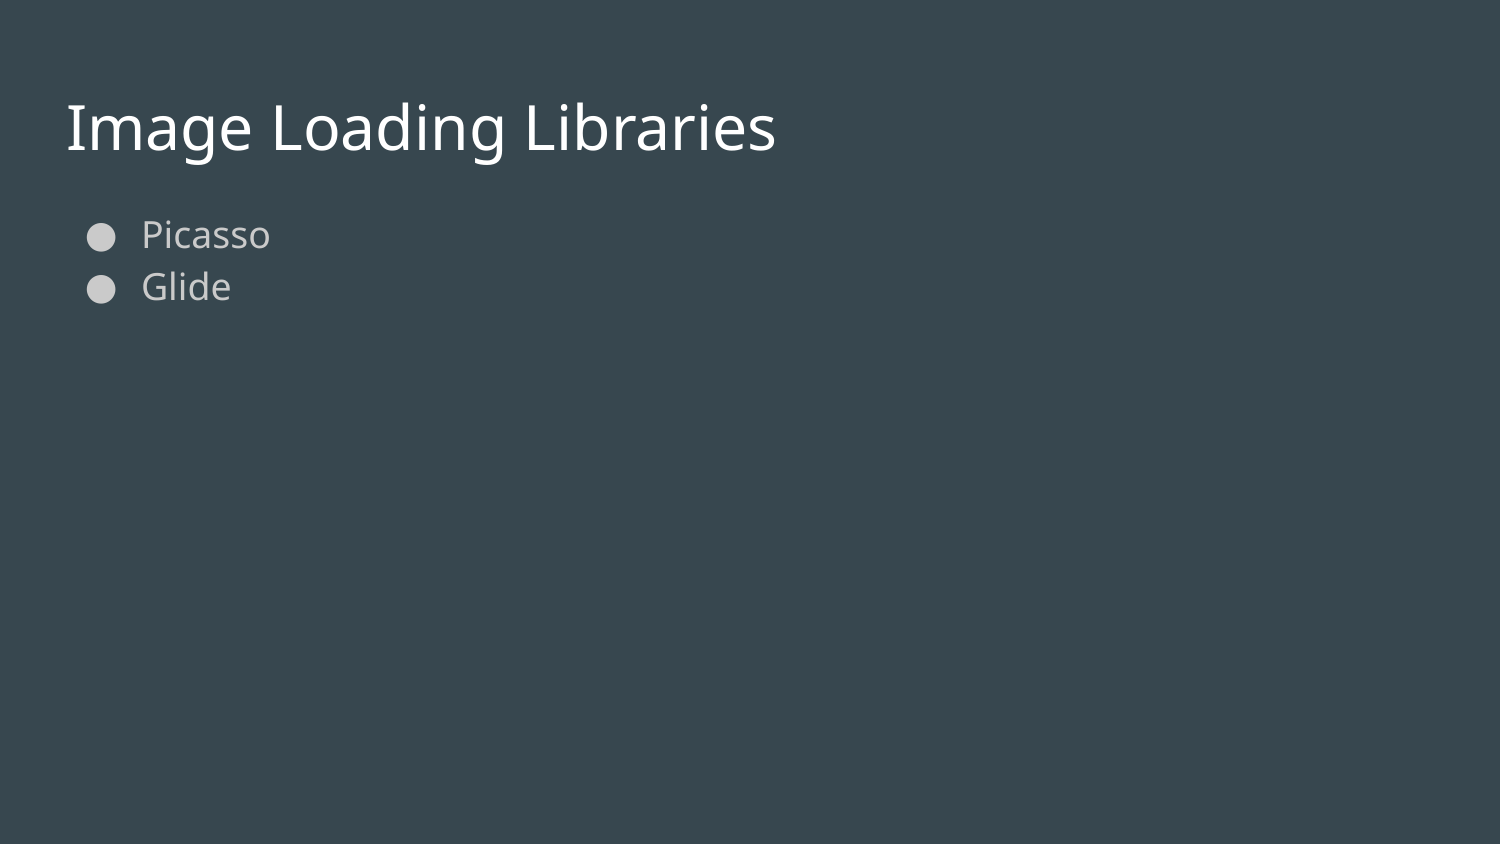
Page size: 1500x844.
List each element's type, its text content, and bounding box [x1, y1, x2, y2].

title Image Loading Libraries [51, 72, 1449, 167]
list Picasso Glide [51, 189, 1449, 750]
